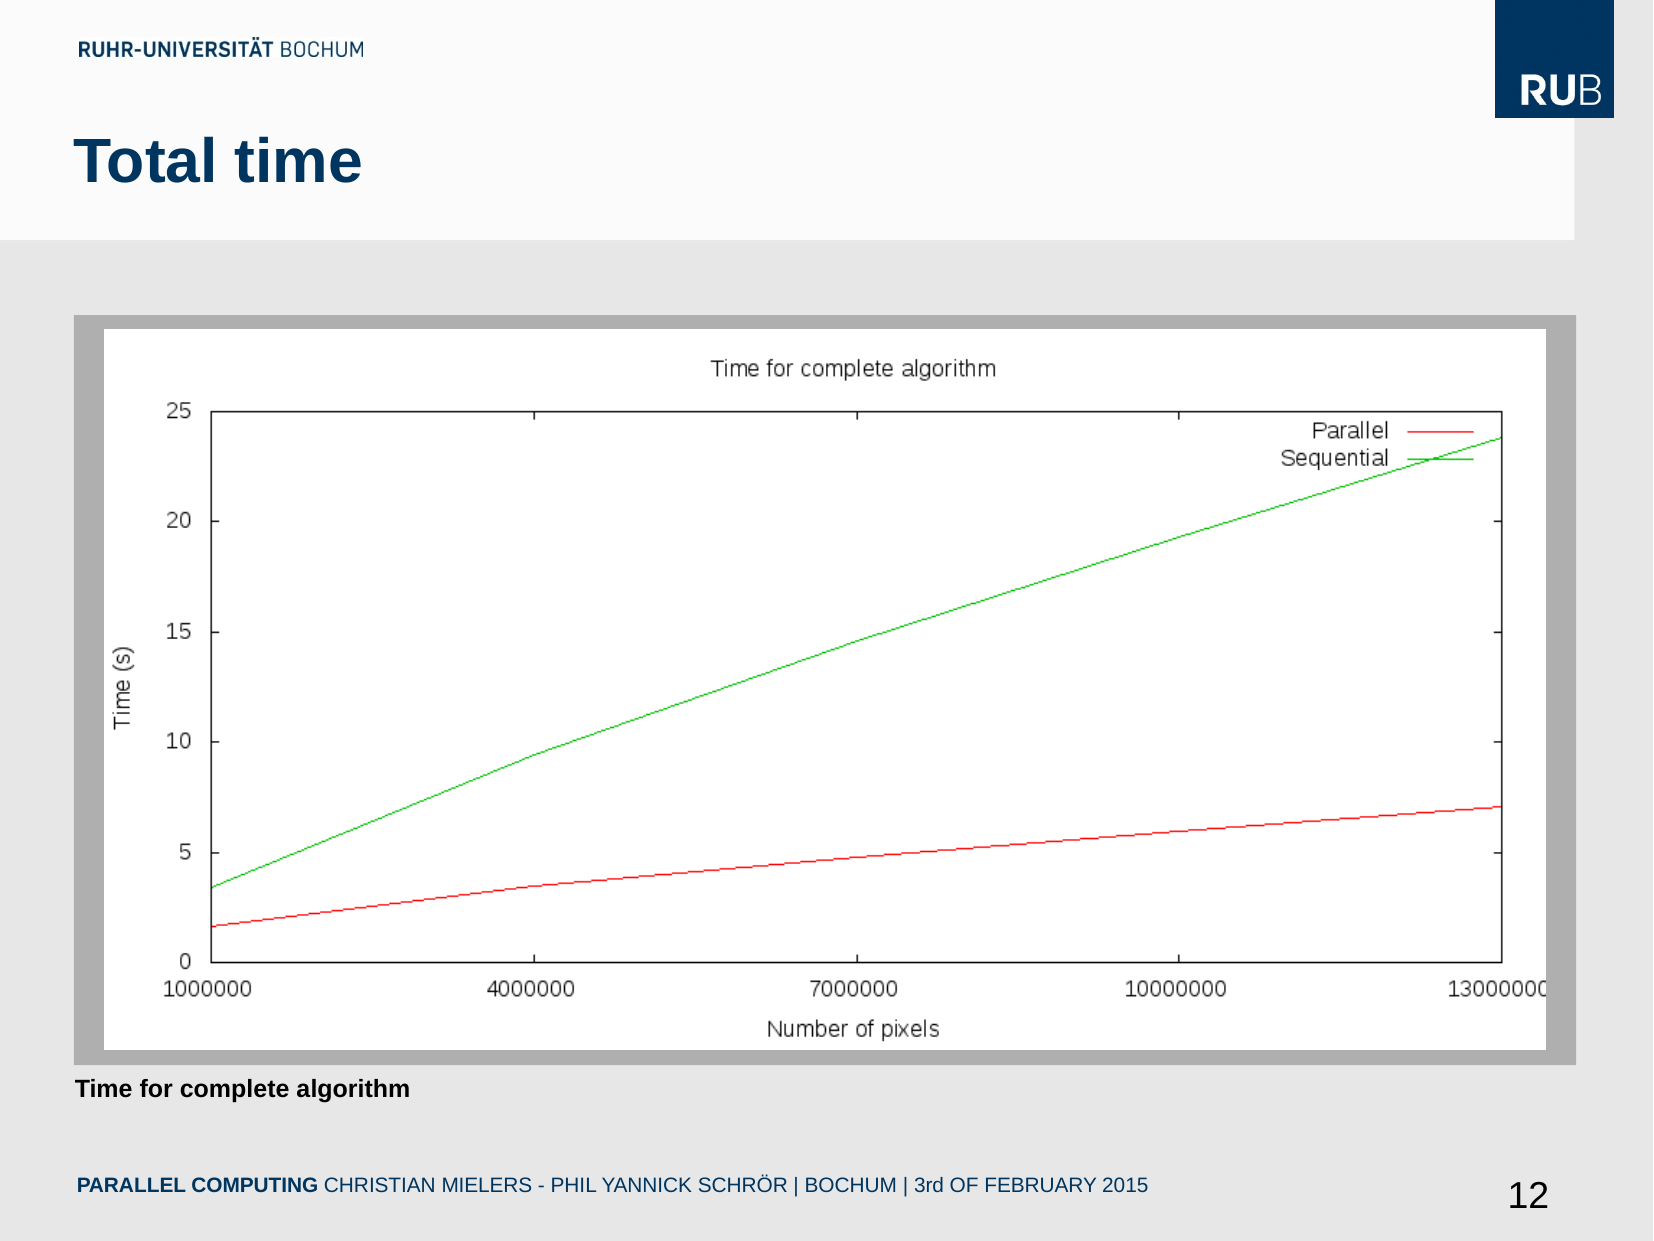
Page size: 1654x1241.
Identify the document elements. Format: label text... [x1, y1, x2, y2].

picture [79, 37, 363, 57]
text_box Time for complete algorithm [74, 1072, 800, 1103]
picture [1495, 0, 1614, 118]
text_box PARALLEL COMPUTING CHRISTIAN MIELERS - PHIL YANNICK SCHRÖR | BOCHUM | 3rd OF FEBRUARY 2015 [76, 1171, 1460, 1197]
text_box Total time [73, 120, 1257, 196]
text_box [73, 315, 1577, 1066]
picture [104, 329, 1546, 1051]
